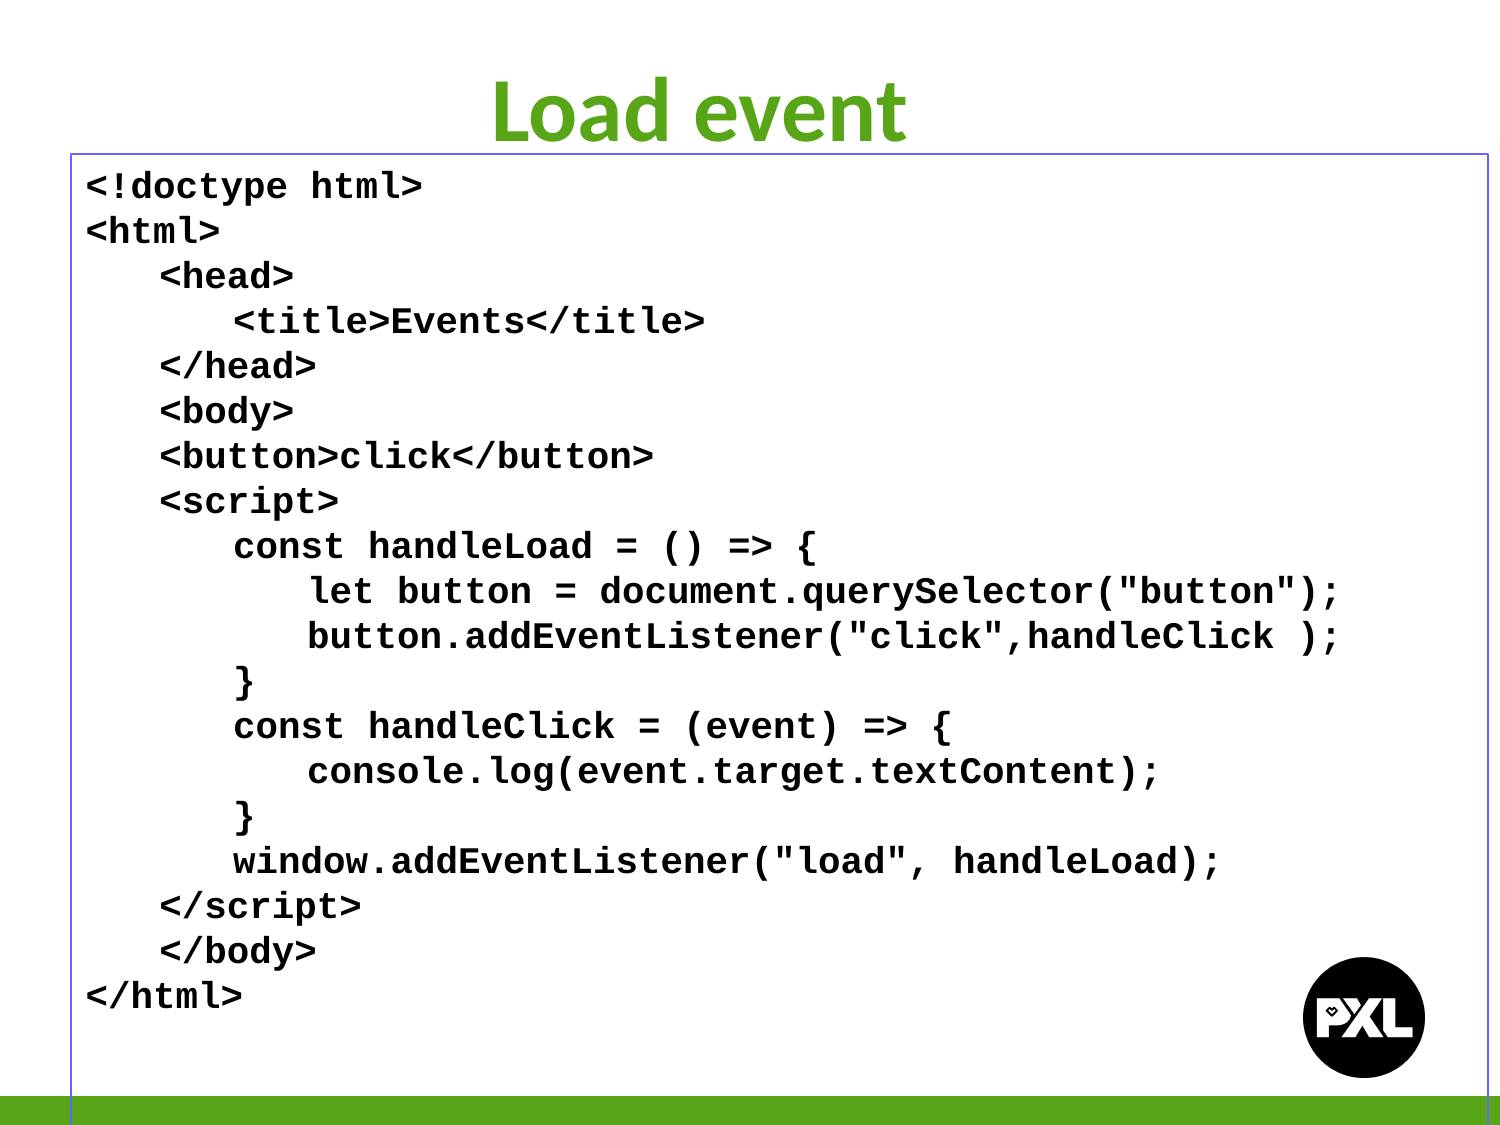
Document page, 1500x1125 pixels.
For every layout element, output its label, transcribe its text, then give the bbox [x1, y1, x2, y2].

text_box <!doctype html> <html> <head> <title>Events</title> </head> <body> <button>click</button> <script> const handleLoad = () => { let button = document.querySelector("button"); button.addEventListener("click",handleClick ); } const handleClick = (event) => { console.log(event.target.textContent); } window.addEventListener("load", handleLoad); </script> </body> </html> [70, 153, 1489, 1125]
text_box Load event [0, 42, 1443, 168]
